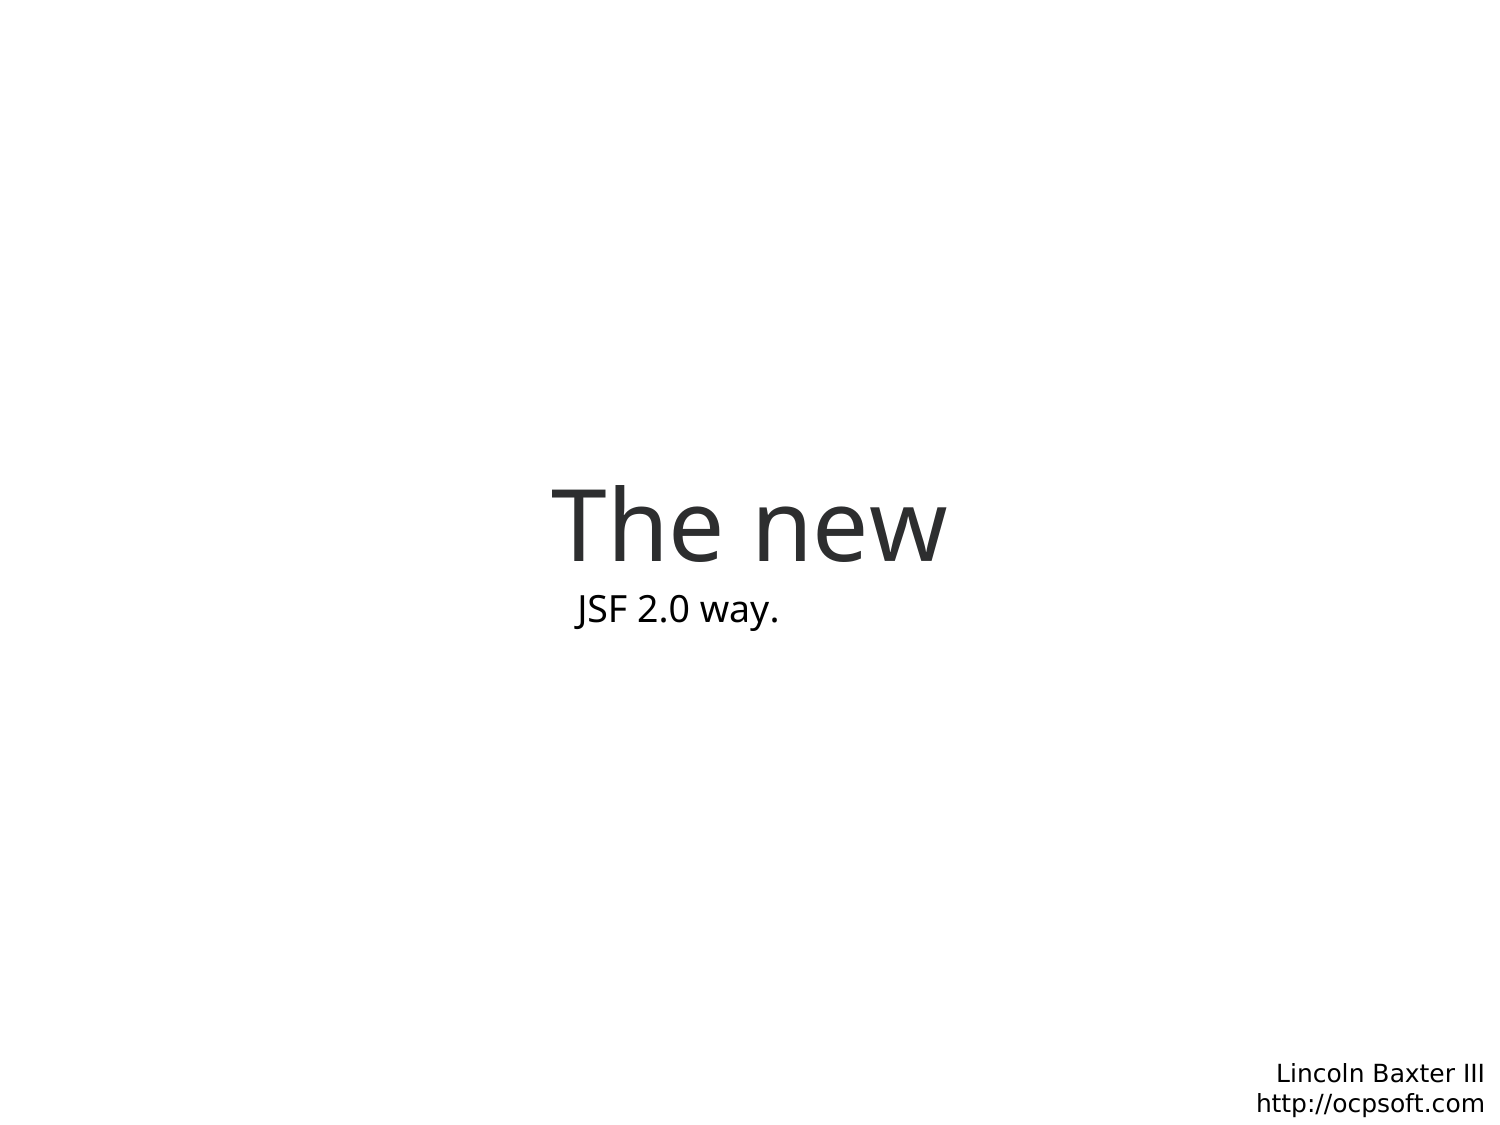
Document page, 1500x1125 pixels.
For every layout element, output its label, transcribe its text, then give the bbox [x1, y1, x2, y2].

text_box JSF 2.0 way. [562, 577, 892, 638]
subtitle The new [75, 119, 1425, 923]
